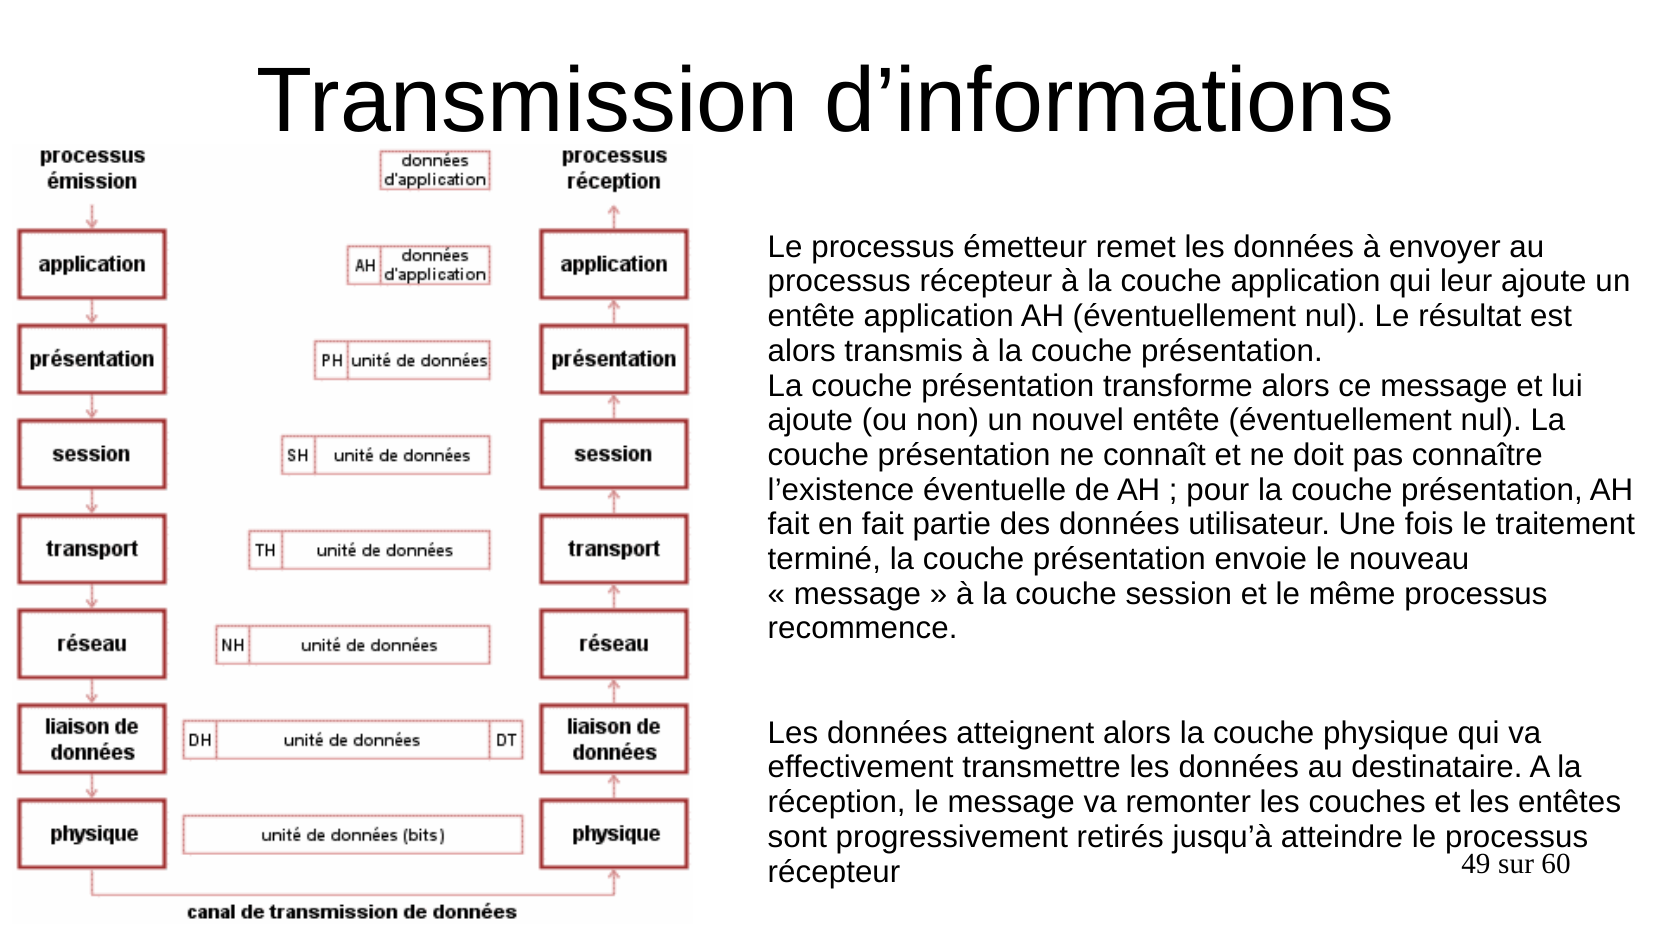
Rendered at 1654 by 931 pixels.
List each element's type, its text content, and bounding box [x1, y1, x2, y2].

text_box Le processus émetteur remet les données à envoyer au processus récepteur à la couche application qui leur ajoute un entête application AH (éventuellement nul). Le résultat est alors transmis à la couche présentation. La couche présentation transforme alors ce message et lui ajoute (ou non) un nouvel entête (éventuellement nul). La couche présentation ne connaît et ne doit pas connaître l’existence éventuelle de AH ; pour la couche présentation, AH fait en fait partie des données utilisateur. Une fois le traitement terminé, la couche présentation envoie le nouveau « message » à la couche session et le même processus recommence. Les données atteignent alors la couche physique qui va effectivement transmettre les données au destinataire. A la réception, le message va remonter les couches et les entêtes sont progressivement retirés jusqu’à atteindre le processus récepteur [752, 221, 1654, 931]
picture [12, 144, 693, 924]
title Transmission d’informations [82, 21, 1571, 178]
